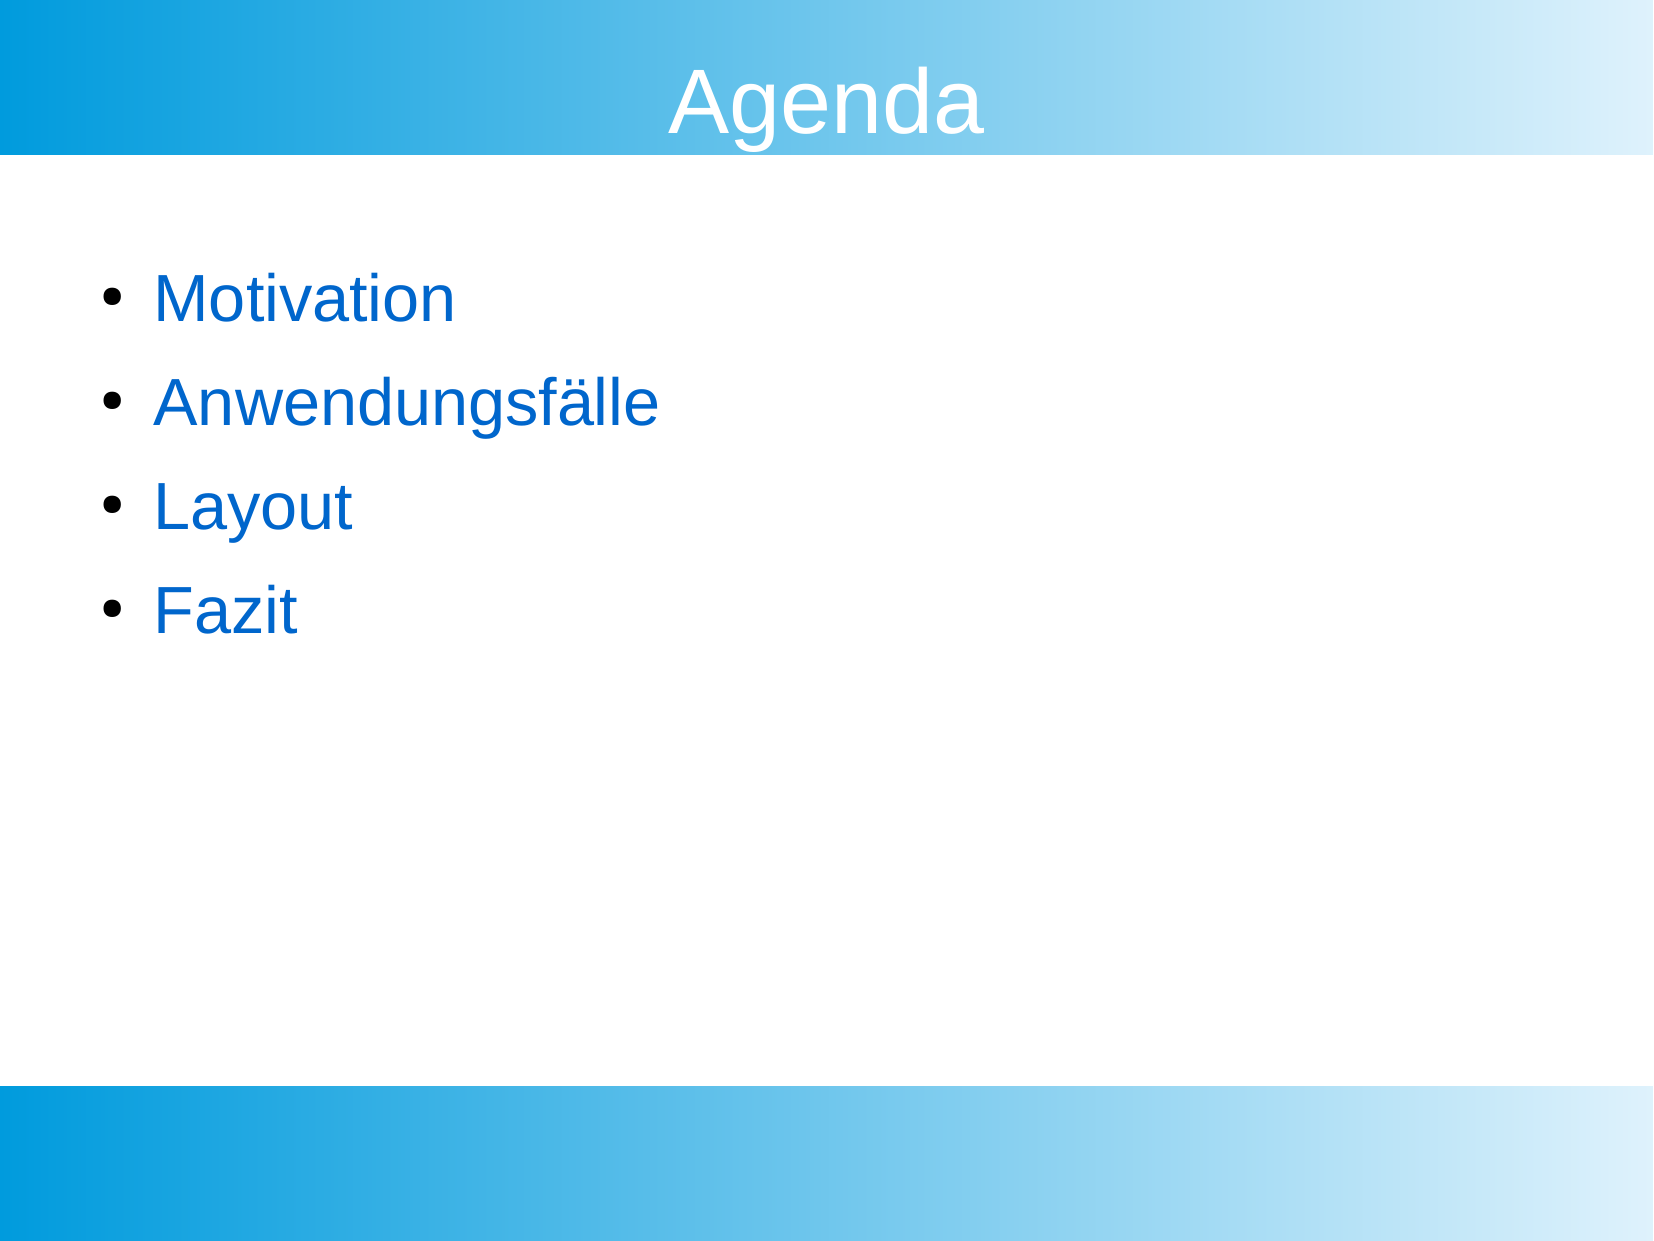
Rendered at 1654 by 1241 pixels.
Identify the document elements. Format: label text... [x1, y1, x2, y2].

list Motivation Anwendungsfälle Layout Fazit [82, 260, 1571, 980]
title Agenda [82, 49, 1571, 155]
